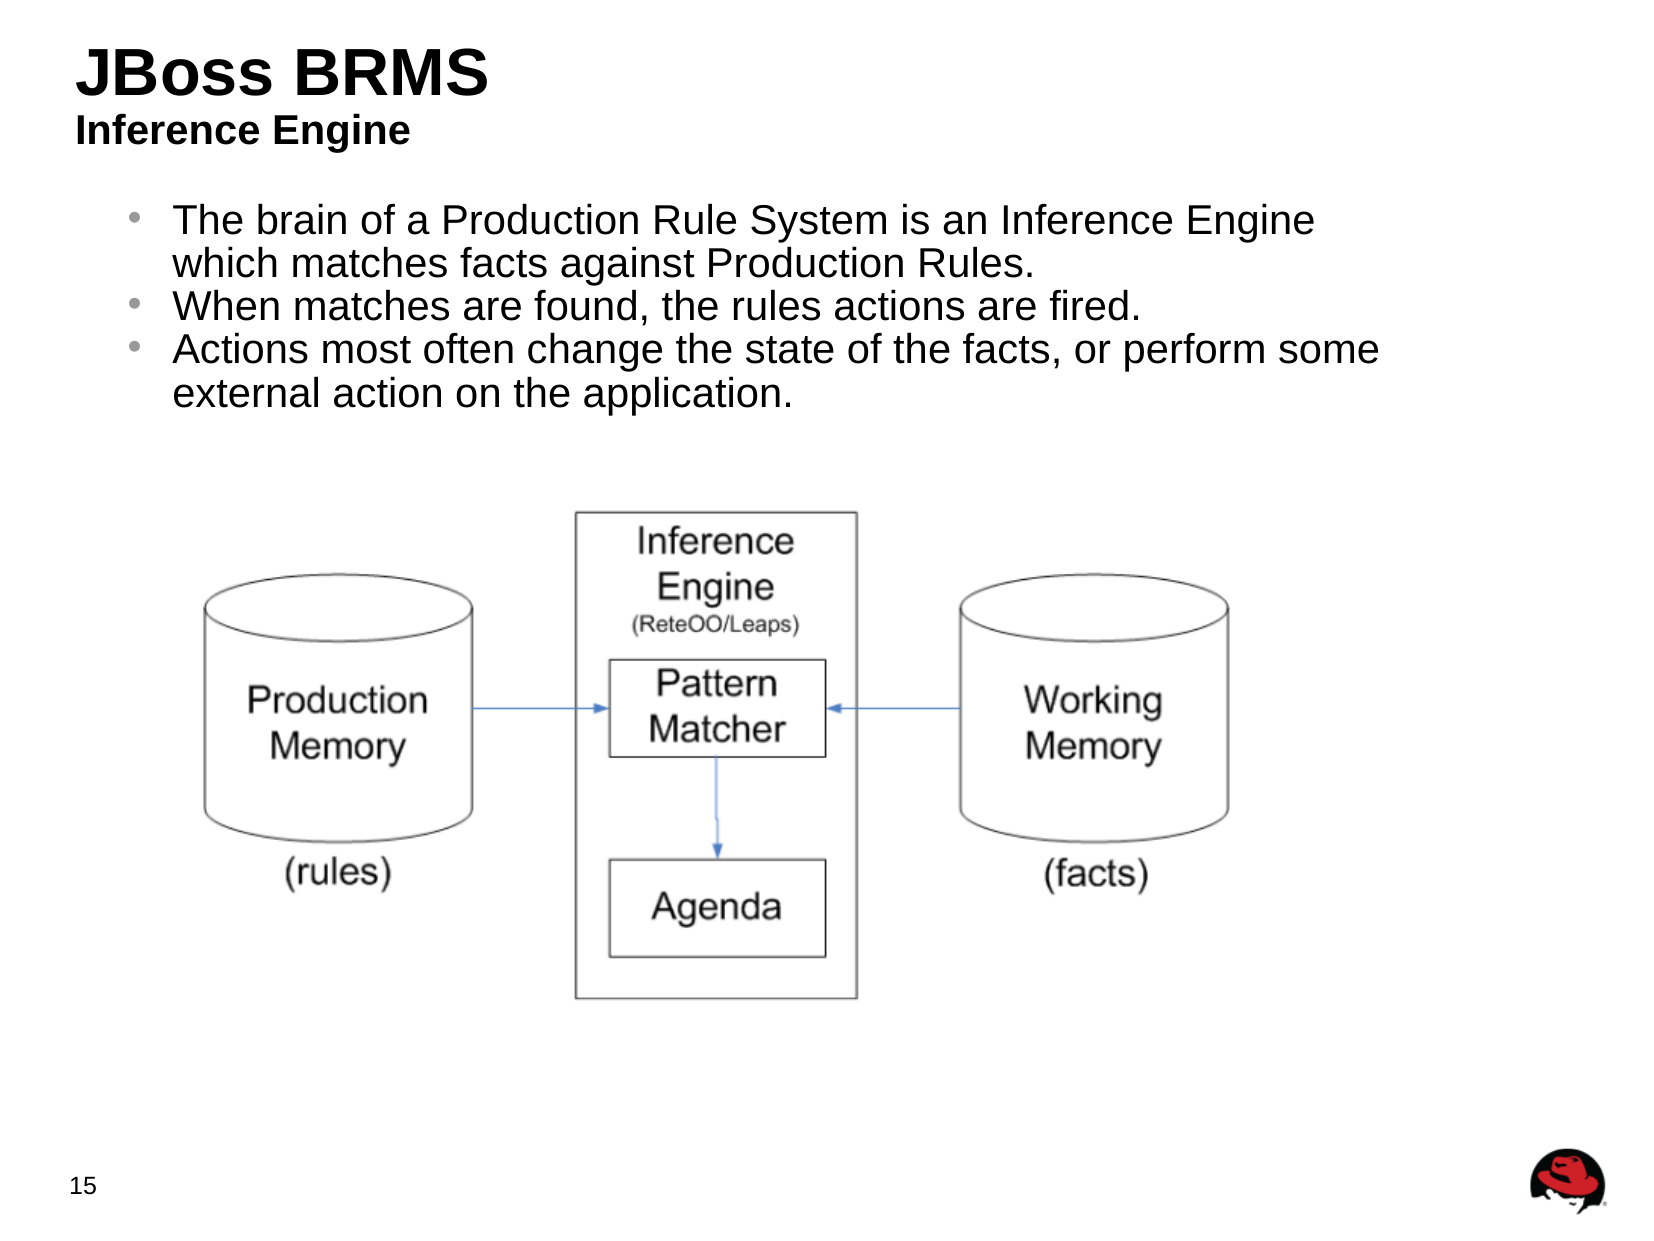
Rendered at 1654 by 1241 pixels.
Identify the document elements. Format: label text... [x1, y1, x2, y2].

picture [187, 491, 1251, 1013]
list The brain of a Production Rule System is an Inference Engine which matches facts against Production Rules. When matches are found, the rules actions are fired. Actions most often change the state of the facts, or perform some external action on the application. [112, 200, 1388, 988]
picture [1529, 1146, 1613, 1224]
title JBoss BRMS Inference Engine [75, 37, 1163, 156]
